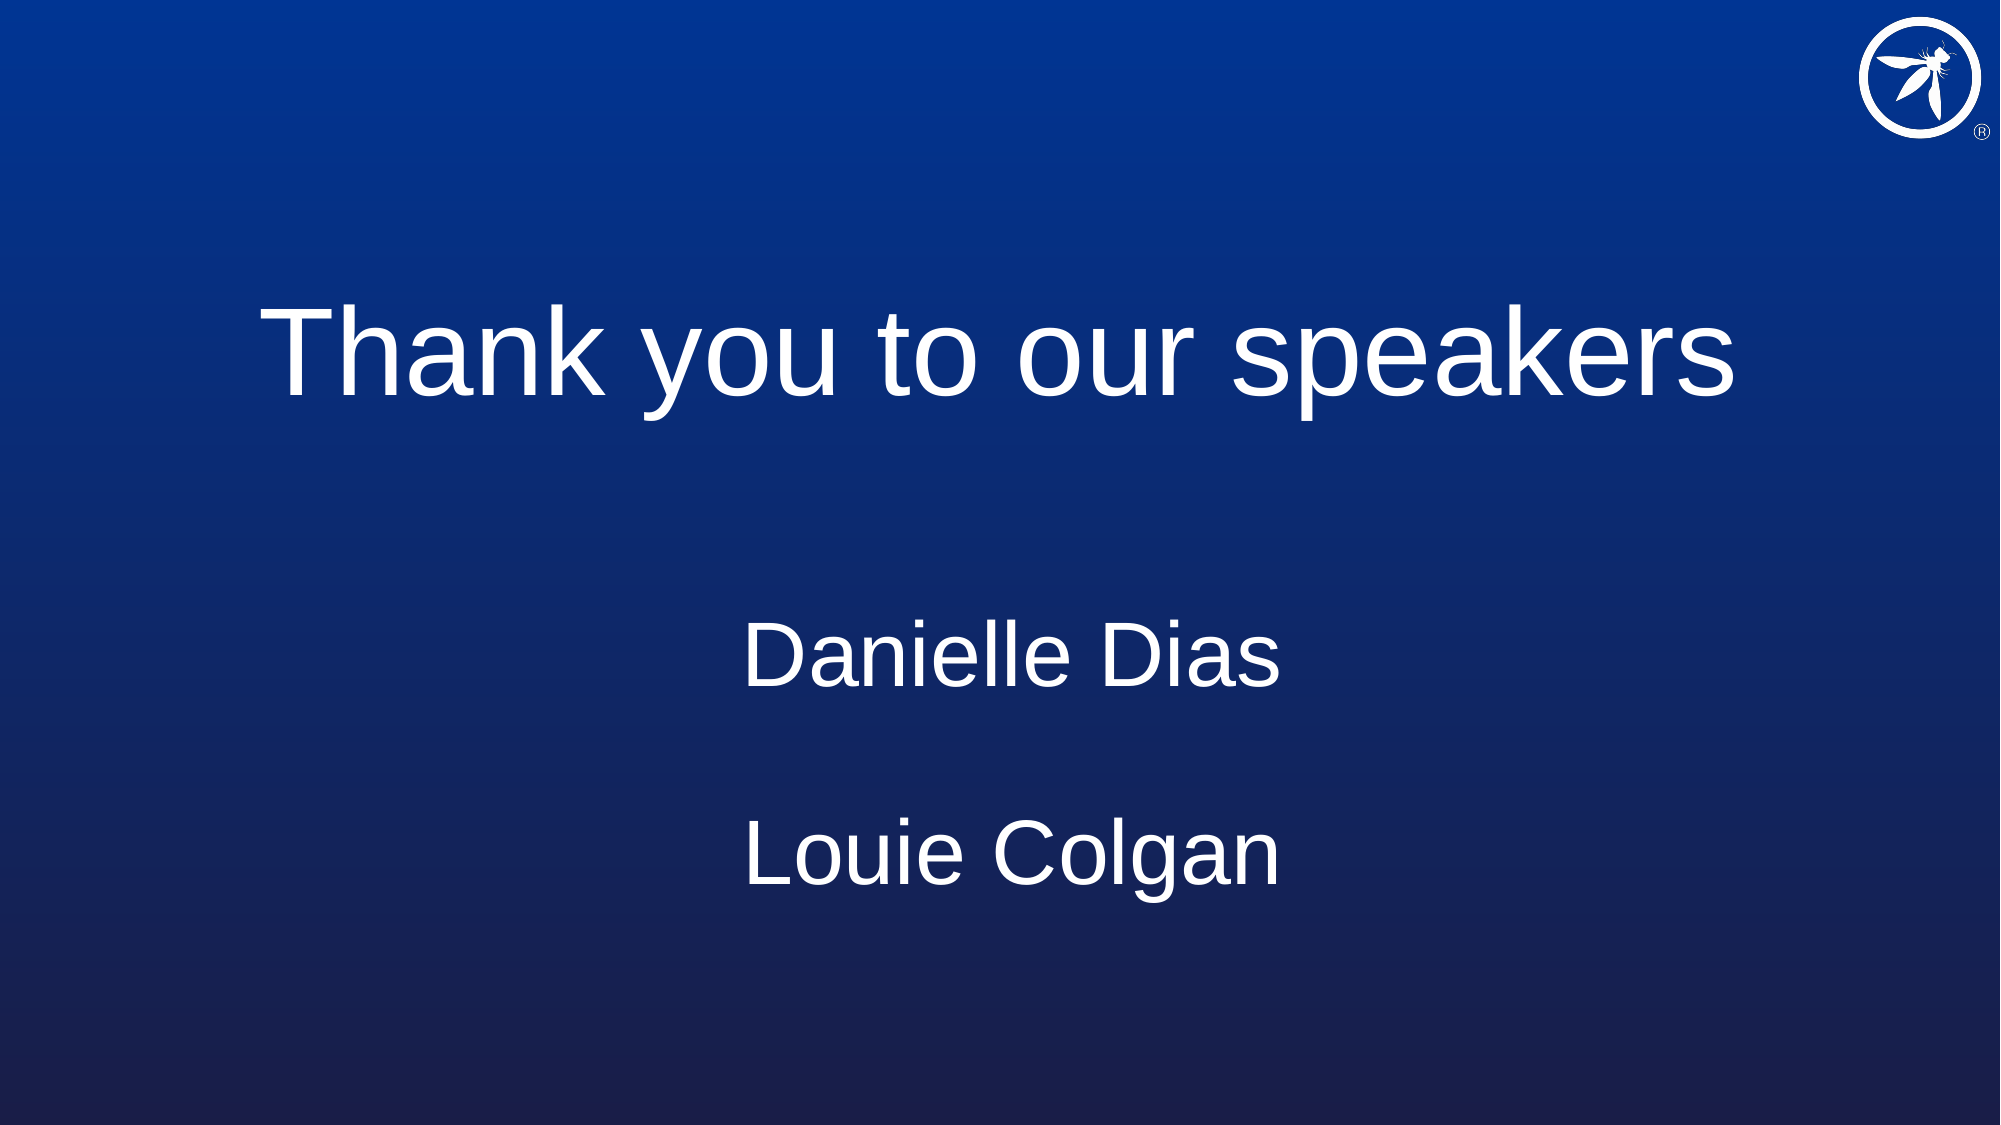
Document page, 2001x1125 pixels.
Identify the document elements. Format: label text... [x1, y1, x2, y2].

picture [1797, 0, 2001, 200]
title Danielle Dias Louie Colgan [150, 600, 1875, 920]
title Thank you to our speakers [136, 280, 1862, 601]
